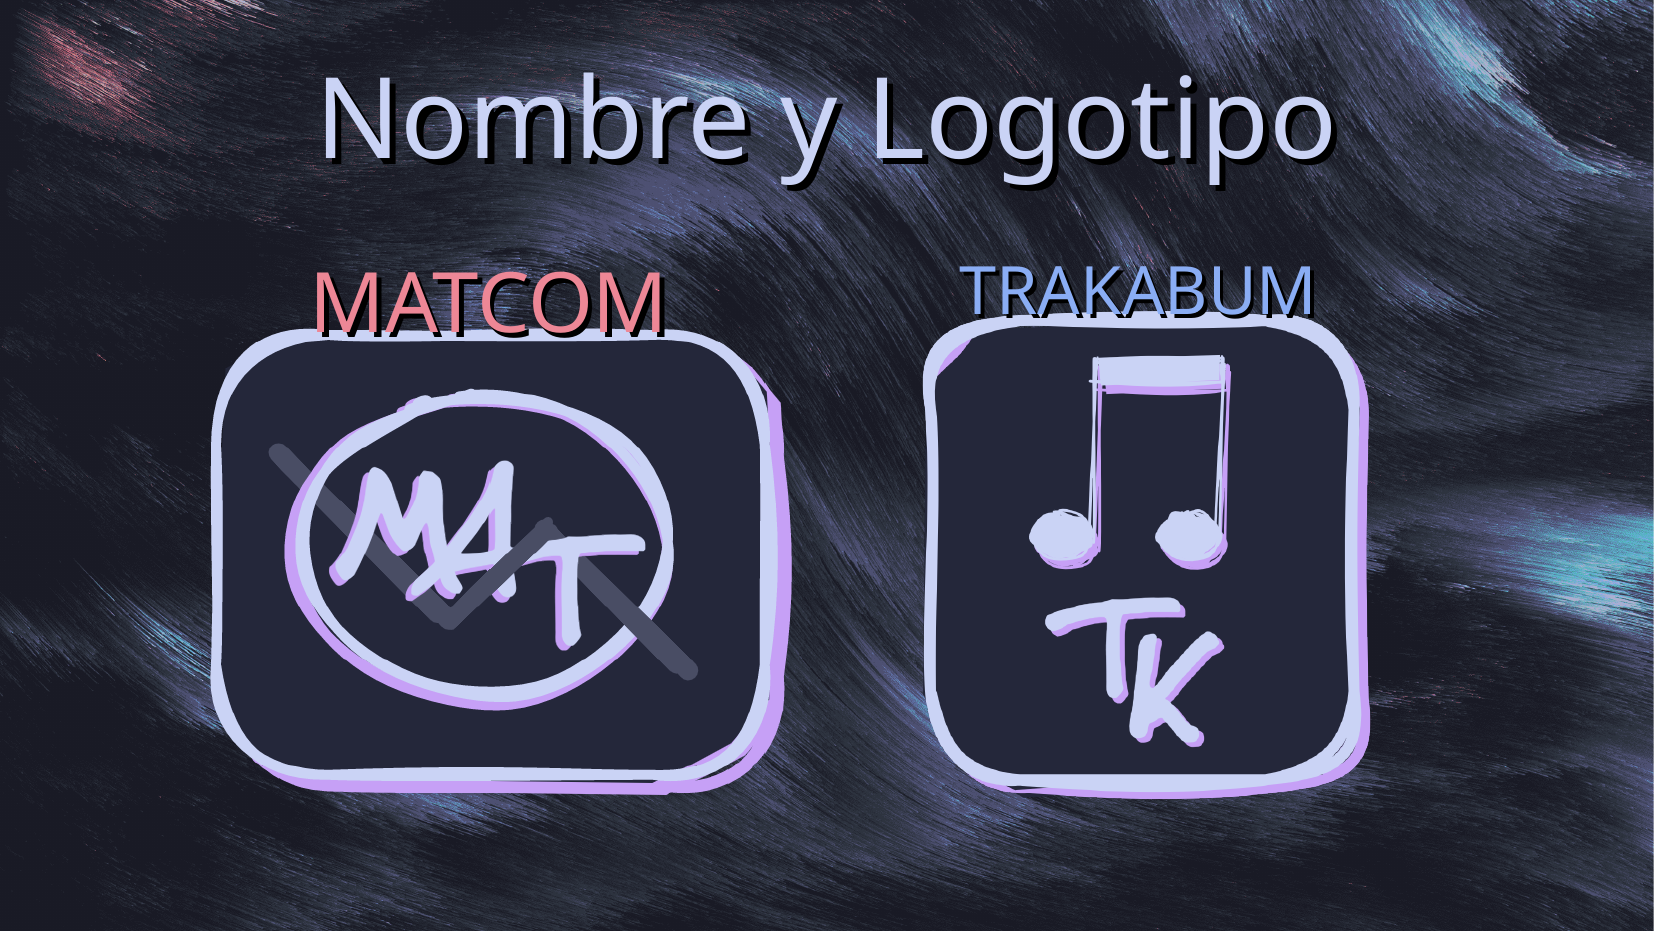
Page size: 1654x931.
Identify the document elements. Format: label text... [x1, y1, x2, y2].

picture [0, 0, 1654, 931]
text_box TRAKABUM [944, 236, 1506, 405]
title Nombre y Logotipo [82, 37, 1571, 193]
text_box MATCOM [295, 236, 857, 405]
